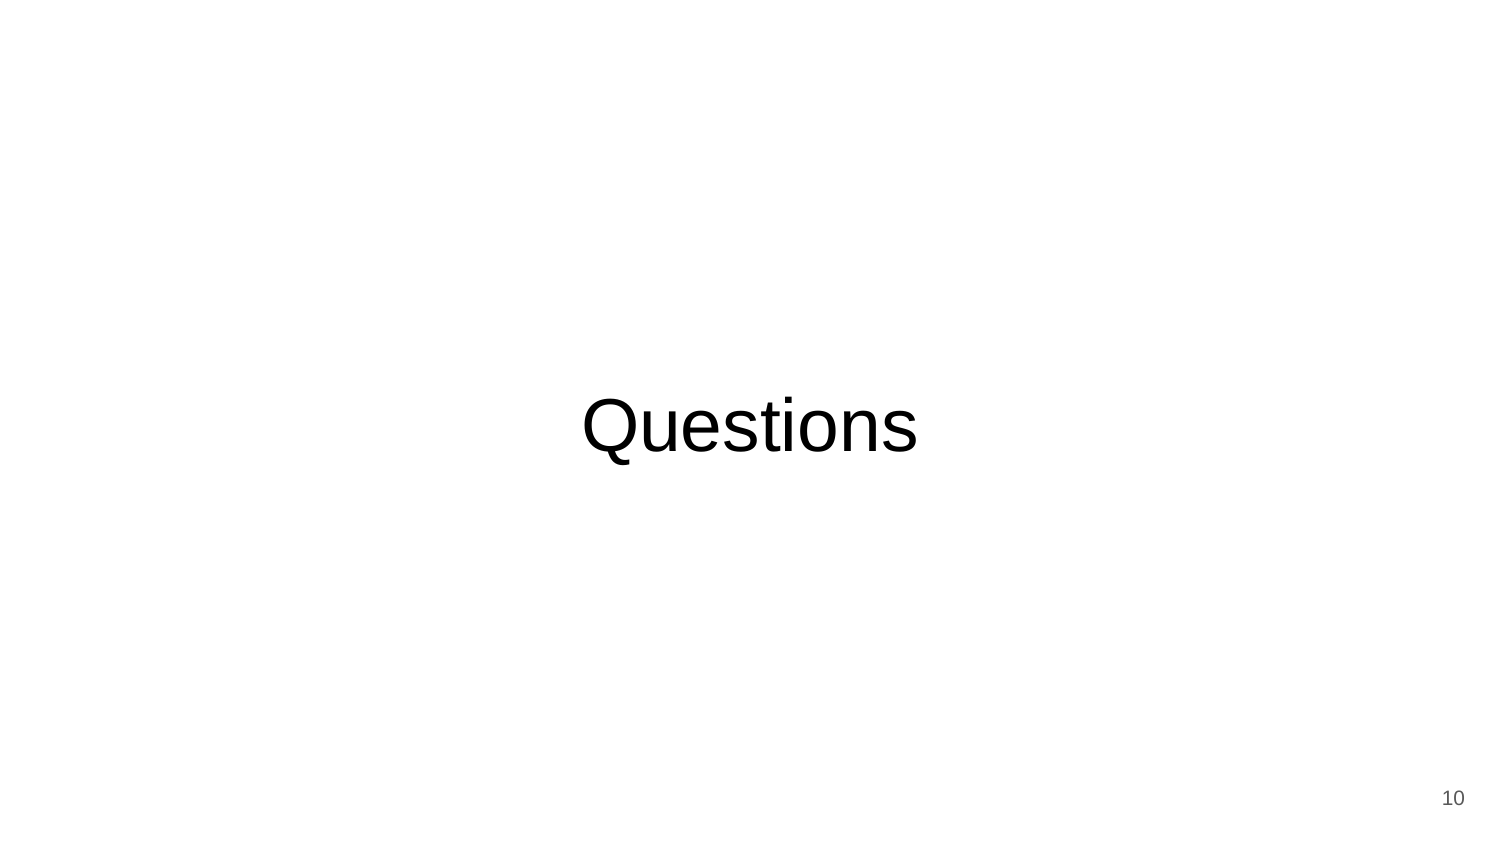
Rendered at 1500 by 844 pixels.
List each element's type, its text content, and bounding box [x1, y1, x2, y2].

slide_number <number> [1389, 764, 1480, 830]
title Questions [51, 352, 1449, 491]
